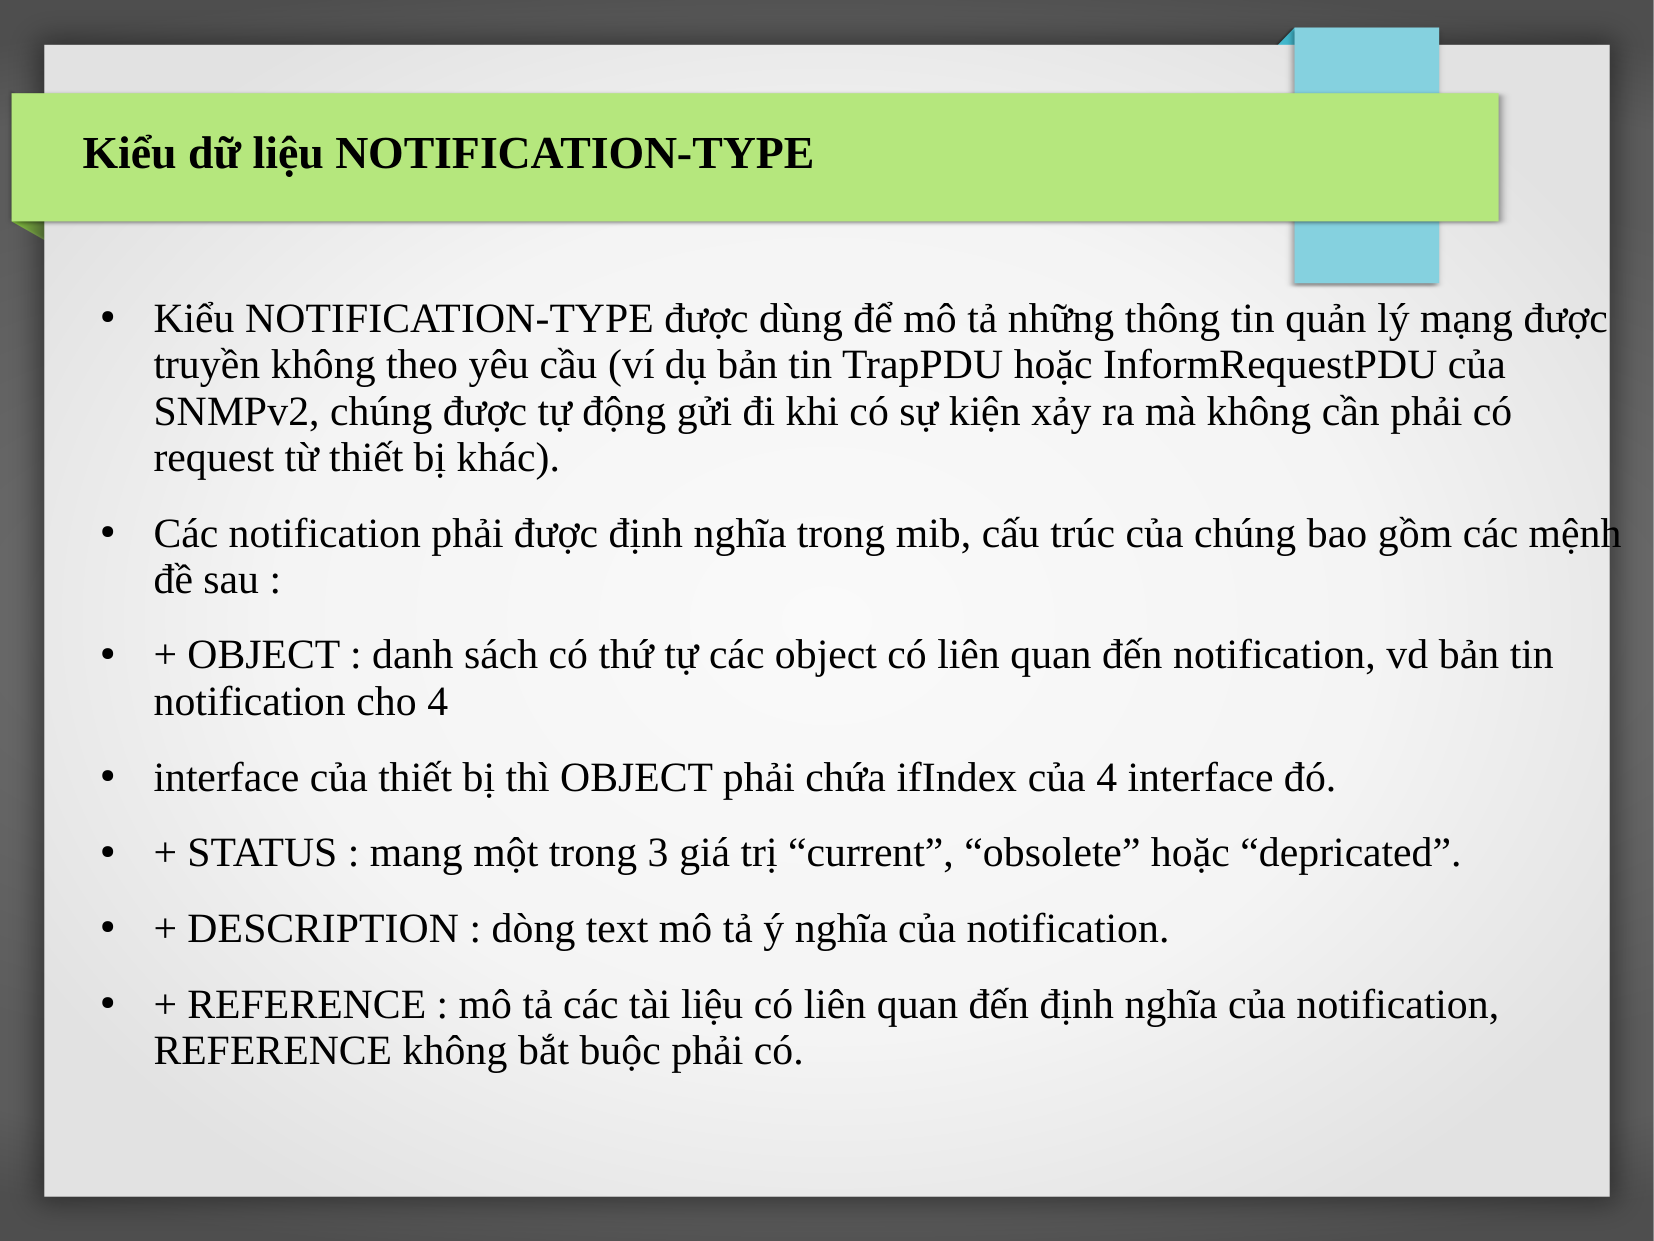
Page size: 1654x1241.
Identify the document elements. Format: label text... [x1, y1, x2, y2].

list Kiểu NOTIFICATION-TYPE được dùng để mô tả những thông tin quản lý mạng được truyền không theo yêu cầu (ví dụ bản tin TrapPDU hoặc InformRequestPDU của SNMPv2, chúng được tự động gửi đi khi có sự kiện xảy ra mà không cần phải có request từ thiết bị khác). Các notification phải được định nghĩa trong mib, cấu trúc của chúng bao gồm các mệnh đề sau : + OBJECT : danh sách có thứ tự các object có liên quan đến notification, vd bản tin notification cho 4 interface của thiết bị thì OBJECT phải chứa ifIndex của 4 interface đó. + STATUS : mang một trong 3 giá trị “current”, “obsolete” hoặc “depricated”. + DESCRIPTION : dòng text mô tả ý nghĩa của notification. + REFERENCE : mô tả các tài liệu có liên quan đến định nghĩa của notification, REFERENCE không bắt buộc phải có. [82, 295, 1625, 1123]
picture [0, 0, 1654, 1241]
title Kiểu dữ liệu NOTIFICATION-TYPE [82, 94, 1264, 213]
